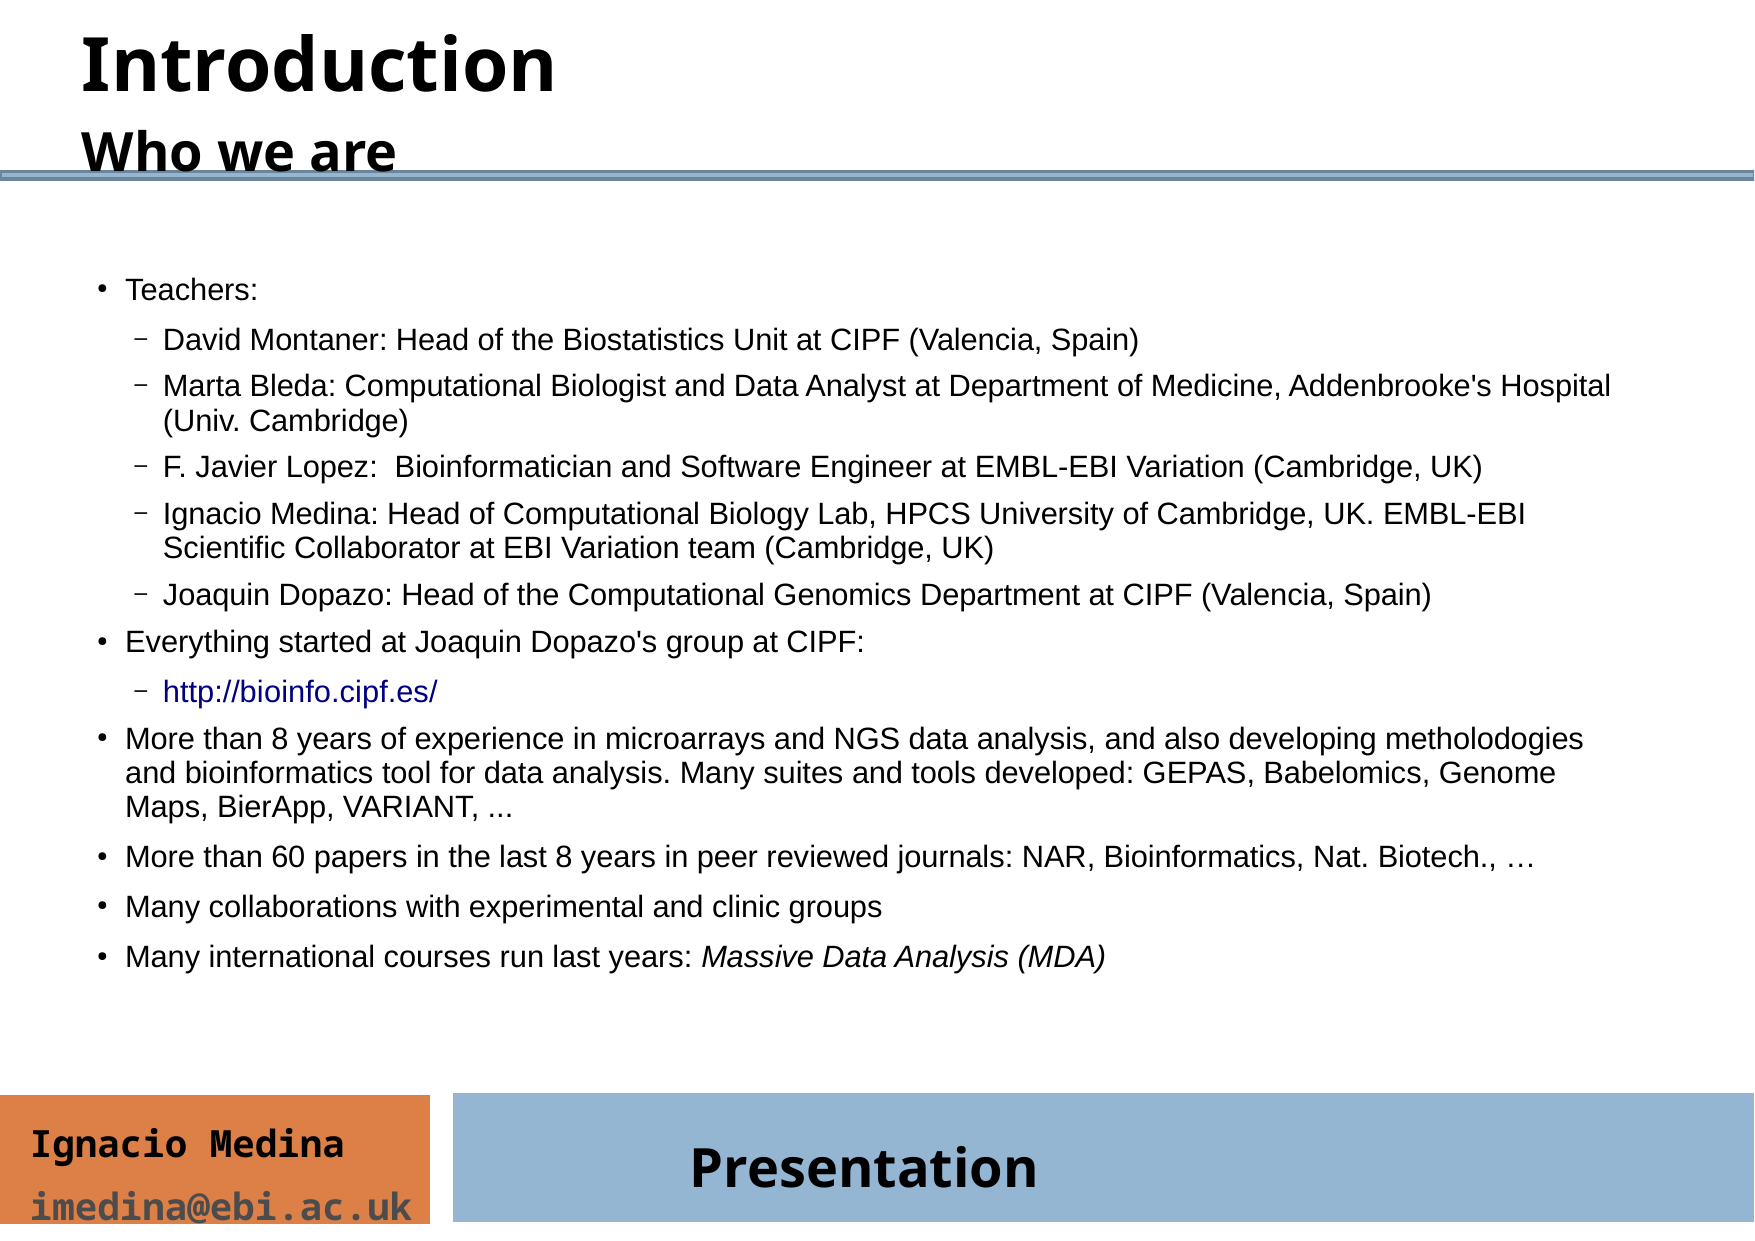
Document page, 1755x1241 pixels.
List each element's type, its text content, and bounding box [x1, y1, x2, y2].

text_box [0, 171, 1754, 179]
list Teachers: David Montaner: Head of the Biostatistics Unit at CIPF (Valencia, Spain) Marta Bleda: Computational Biologist and Data Analyst at Department of Medicine, Addenbrooke's Hospital (Univ. Cambridge) F. Javier Lopez: Bioinformatician and Software Engineer at EMBL-EBI Variation (Cambridge, UK) Ignacio Medina: Head of Computational Biology Lab, HPCS University of Cambridge, UK. EMBL-EBI Scientific Collaborator at EBI Variation team (Cambridge, UK) Joaquin Dopazo: Head of the Computational Genomics Department at CIPF (Valencia, Spain) Everything started at Joaquin Dopazo's group at CIPF: http://bioinfo.cipf.es/ More than 8 years of experience in microarrays and NGS data analysis, and also developing metholodogies and bioinformatics tool for data analysis. Many suites and tools developed: GEPAS, Babelomics, Genome Maps, BierApp, VARIANT, ... More than 60 papers in the last 8 years in peer reviewed journals: NAR, Bioinformatics, Nat. Biotech., … Many collaborations with experimental and clinic groups Many international courses run last years: Massive Data Analysis (MDA) [87, 272, 1632, 992]
text_box Introduction Who we are [67, 3, 1688, 169]
text_box Ignacio Medina imedina@ebi.ac.uk [15, 1110, 436, 1224]
text_box Presentation [675, 1122, 1726, 1201]
